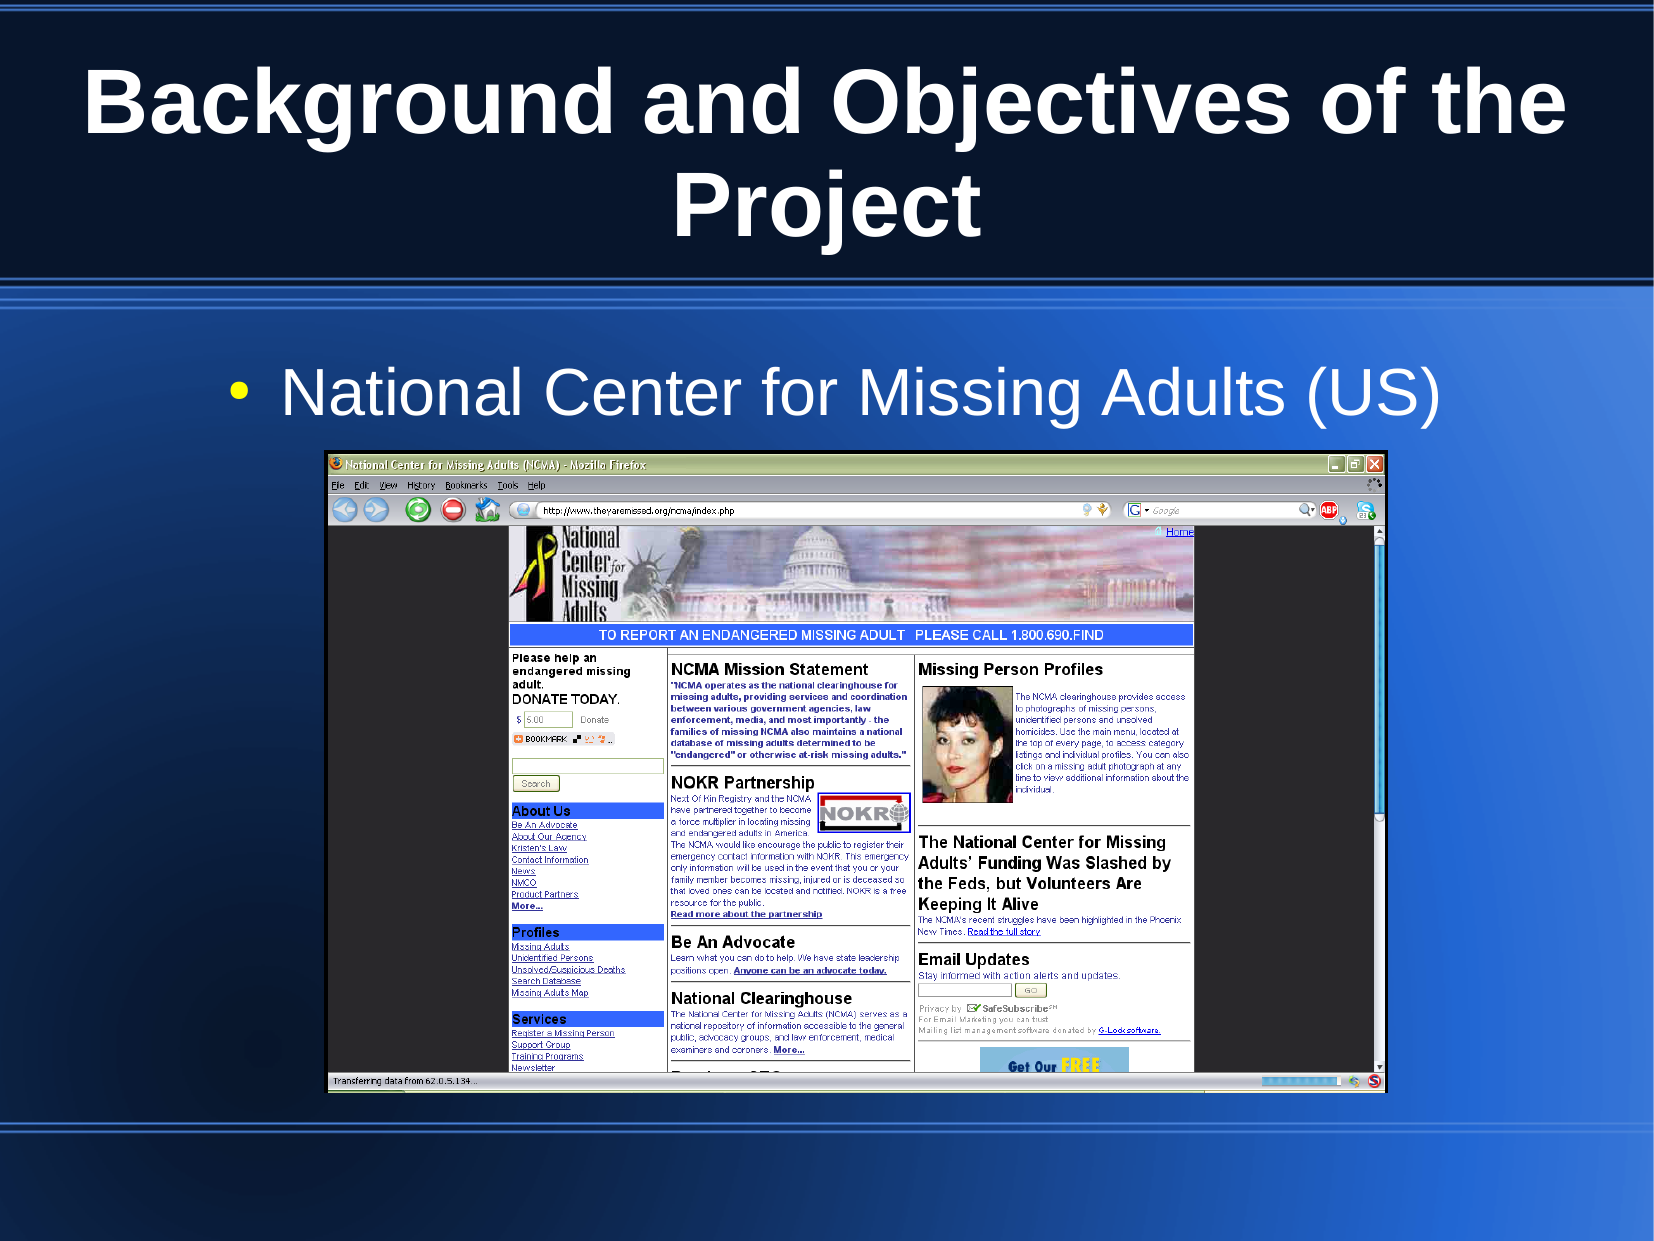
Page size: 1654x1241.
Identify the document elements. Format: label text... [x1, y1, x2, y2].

list National Center for Missing Adults (US) [82, 355, 1571, 1058]
picture [0, 0, 1654, 1241]
title Background and Objectives of the Project [82, 49, 1571, 257]
